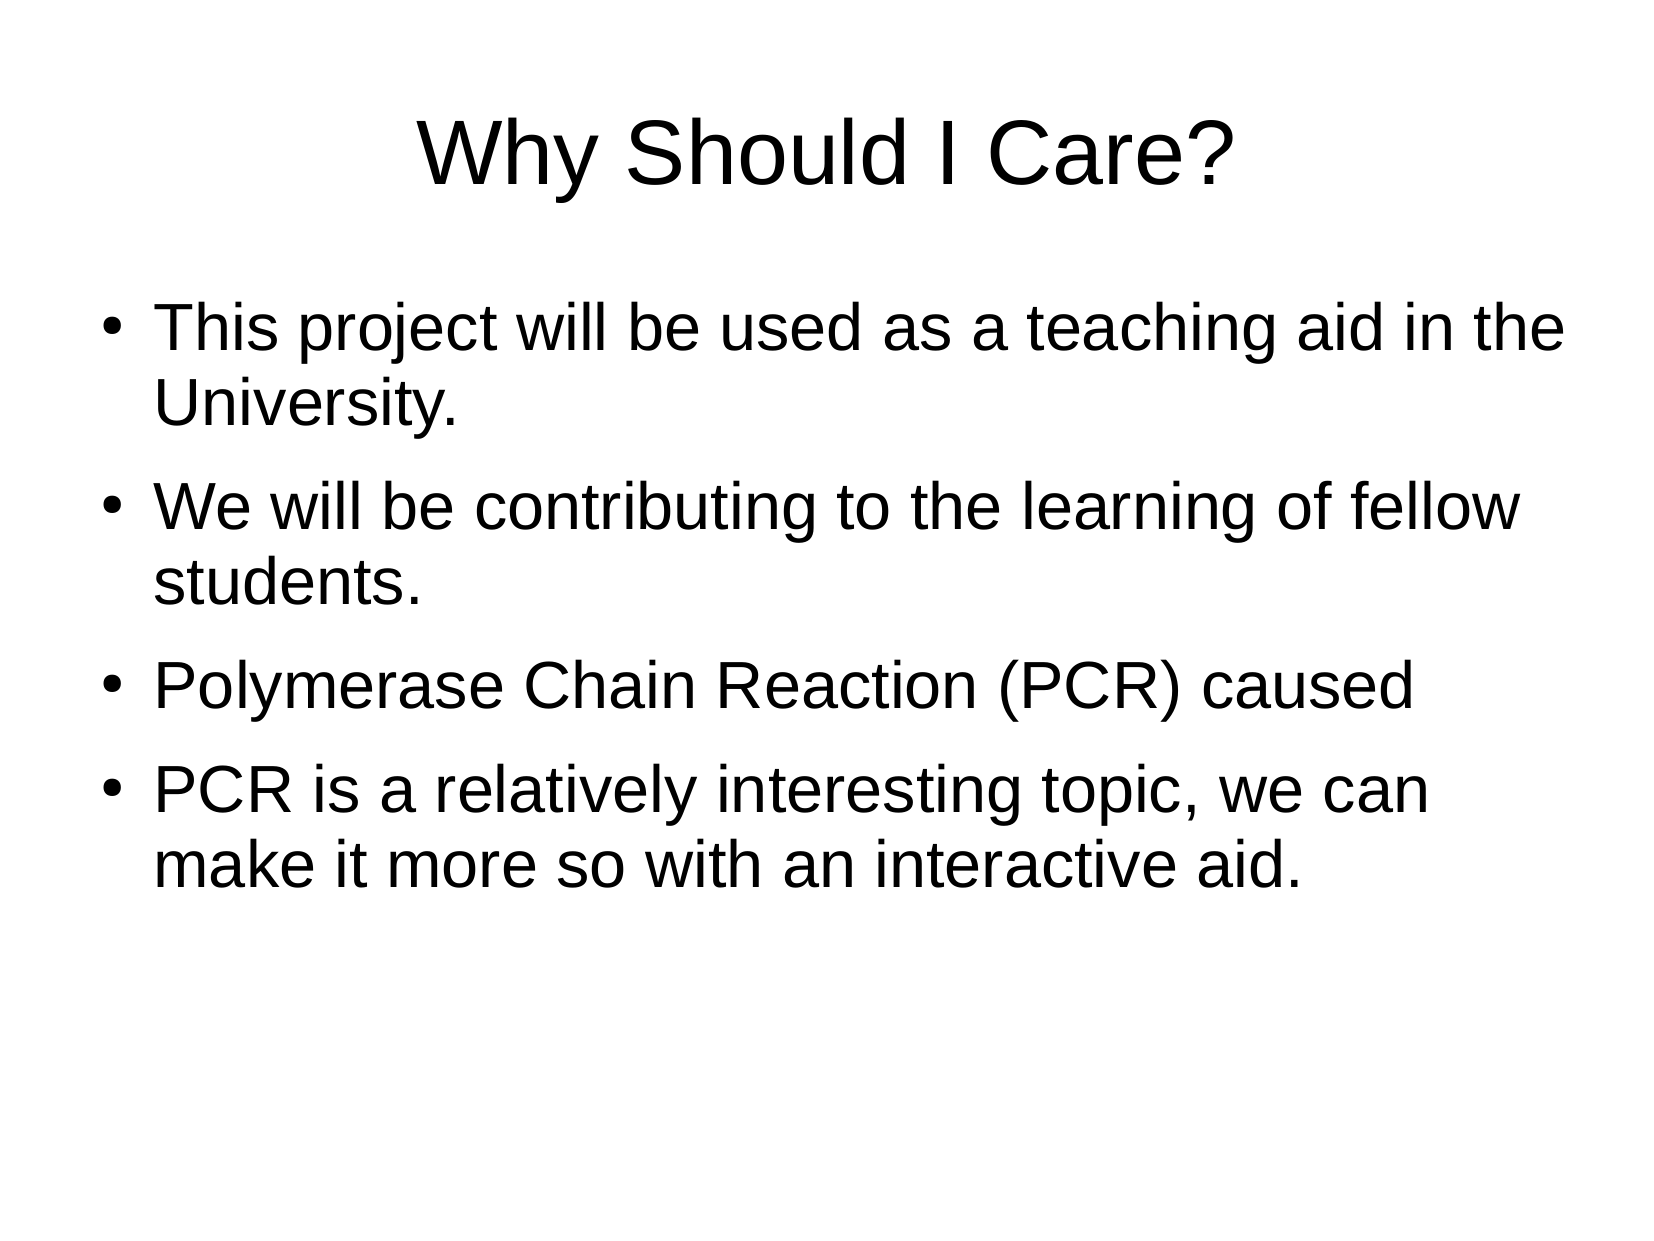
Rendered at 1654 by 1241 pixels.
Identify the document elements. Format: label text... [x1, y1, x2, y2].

title Why Should I Care? [82, 49, 1571, 257]
list This project will be used as a teaching aid in the University. We will be contributing to the learning of fellow students. Polymerase Chain Reaction (PCR) caused PCR is a relatively interesting topic, we can make it more so with an interactive aid. [82, 290, 1571, 1109]
